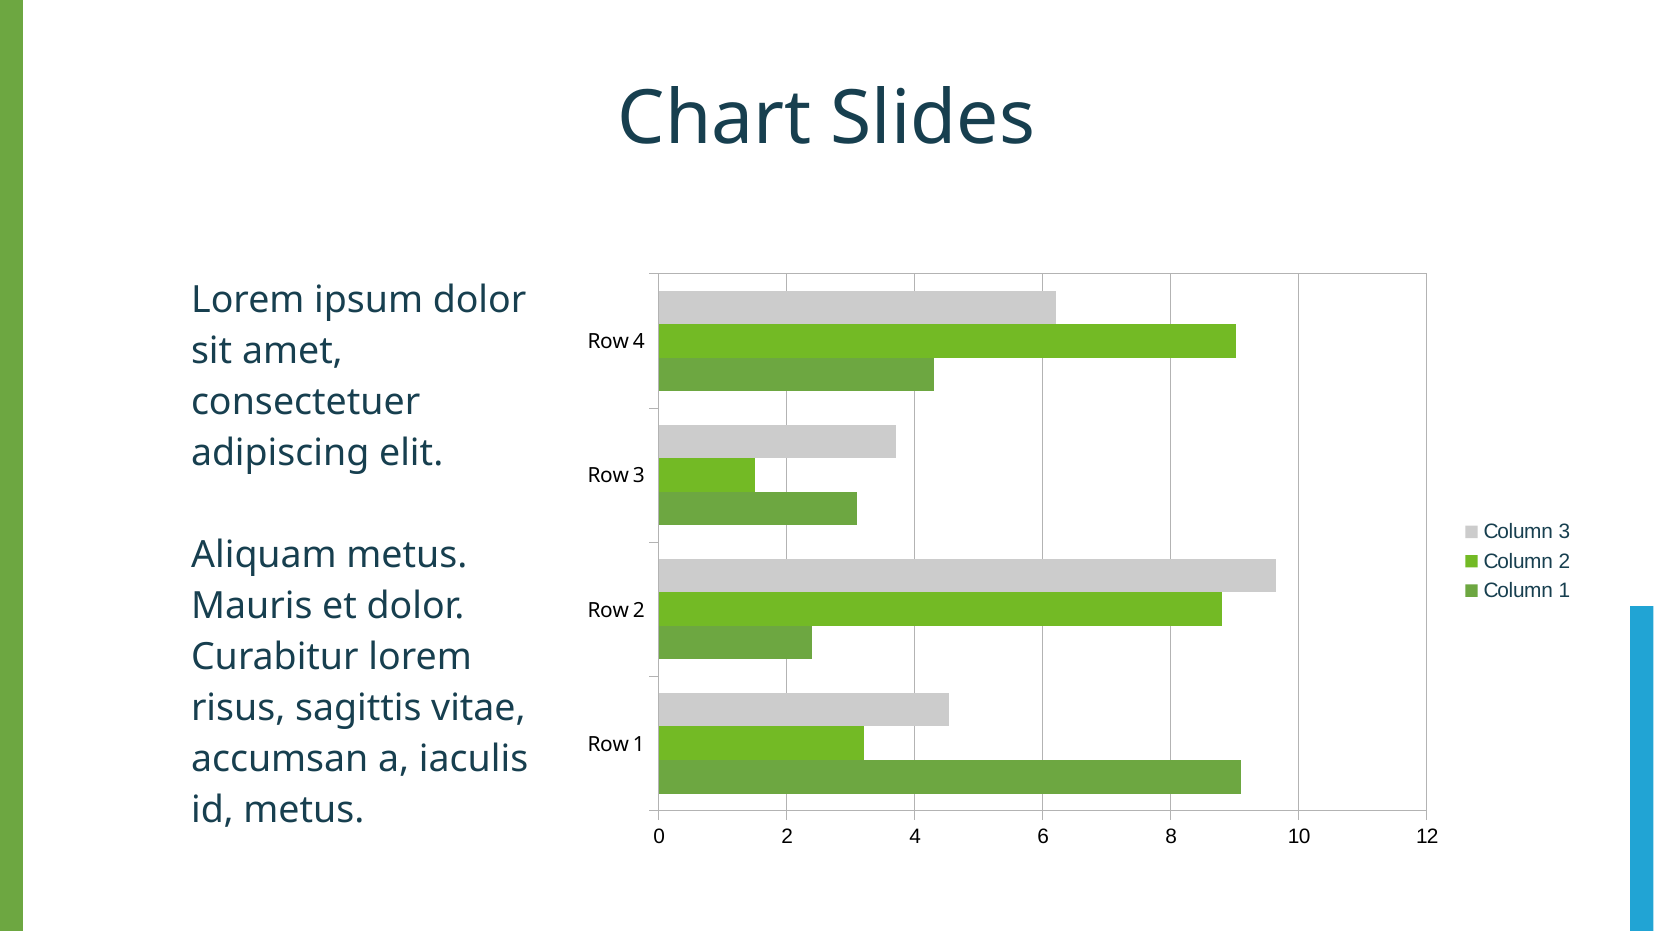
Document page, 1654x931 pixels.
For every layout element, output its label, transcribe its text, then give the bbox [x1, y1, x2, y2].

chart [567, 262, 1589, 861]
title Chart Slides [82, 37, 1571, 193]
text_box Lorem ipsum dolor sit amet, consectetuer adipiscing elit. Aliquam metus. Mauris et dolor. Curabitur lorem risus, sagittis vitae, accumsan a, iaculis id, metus. [120, 240, 554, 867]
